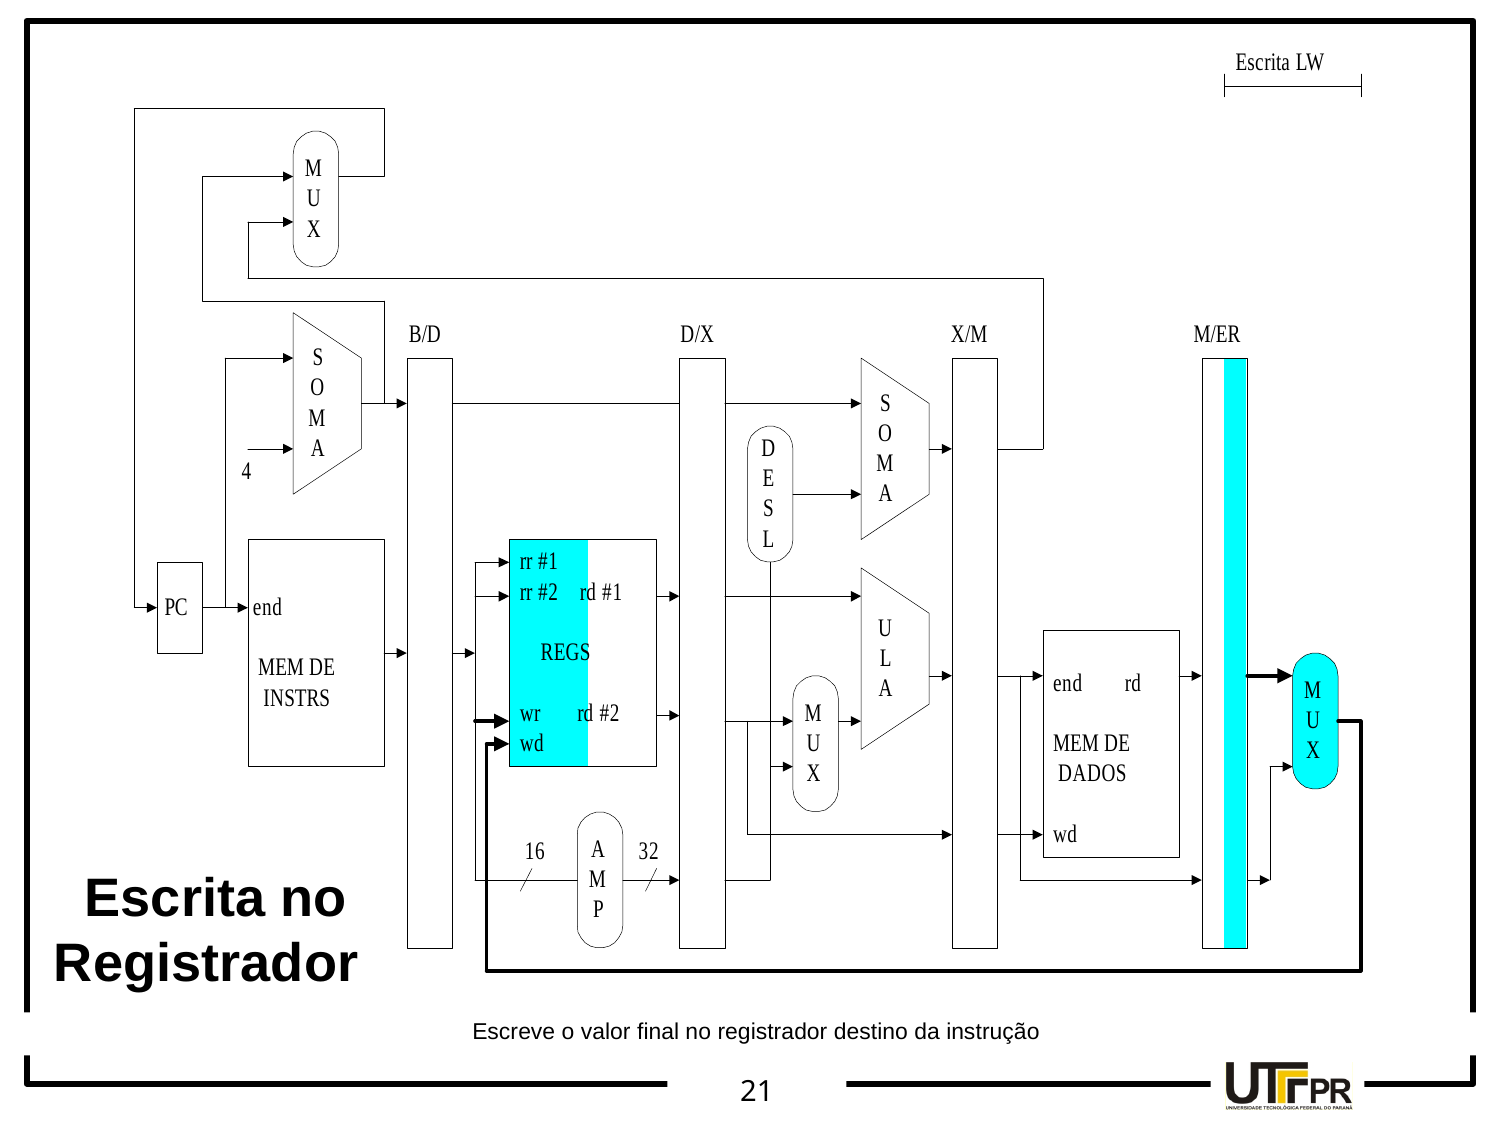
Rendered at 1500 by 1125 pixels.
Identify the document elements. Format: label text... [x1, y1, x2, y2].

list Escreve o valor final no registrador destino da instrução [12, 1012, 1500, 1056]
chart [79, 41, 1421, 1002]
title Escrita no Registrador [37, 849, 375, 1000]
picture [1225, 1062, 1353, 1110]
